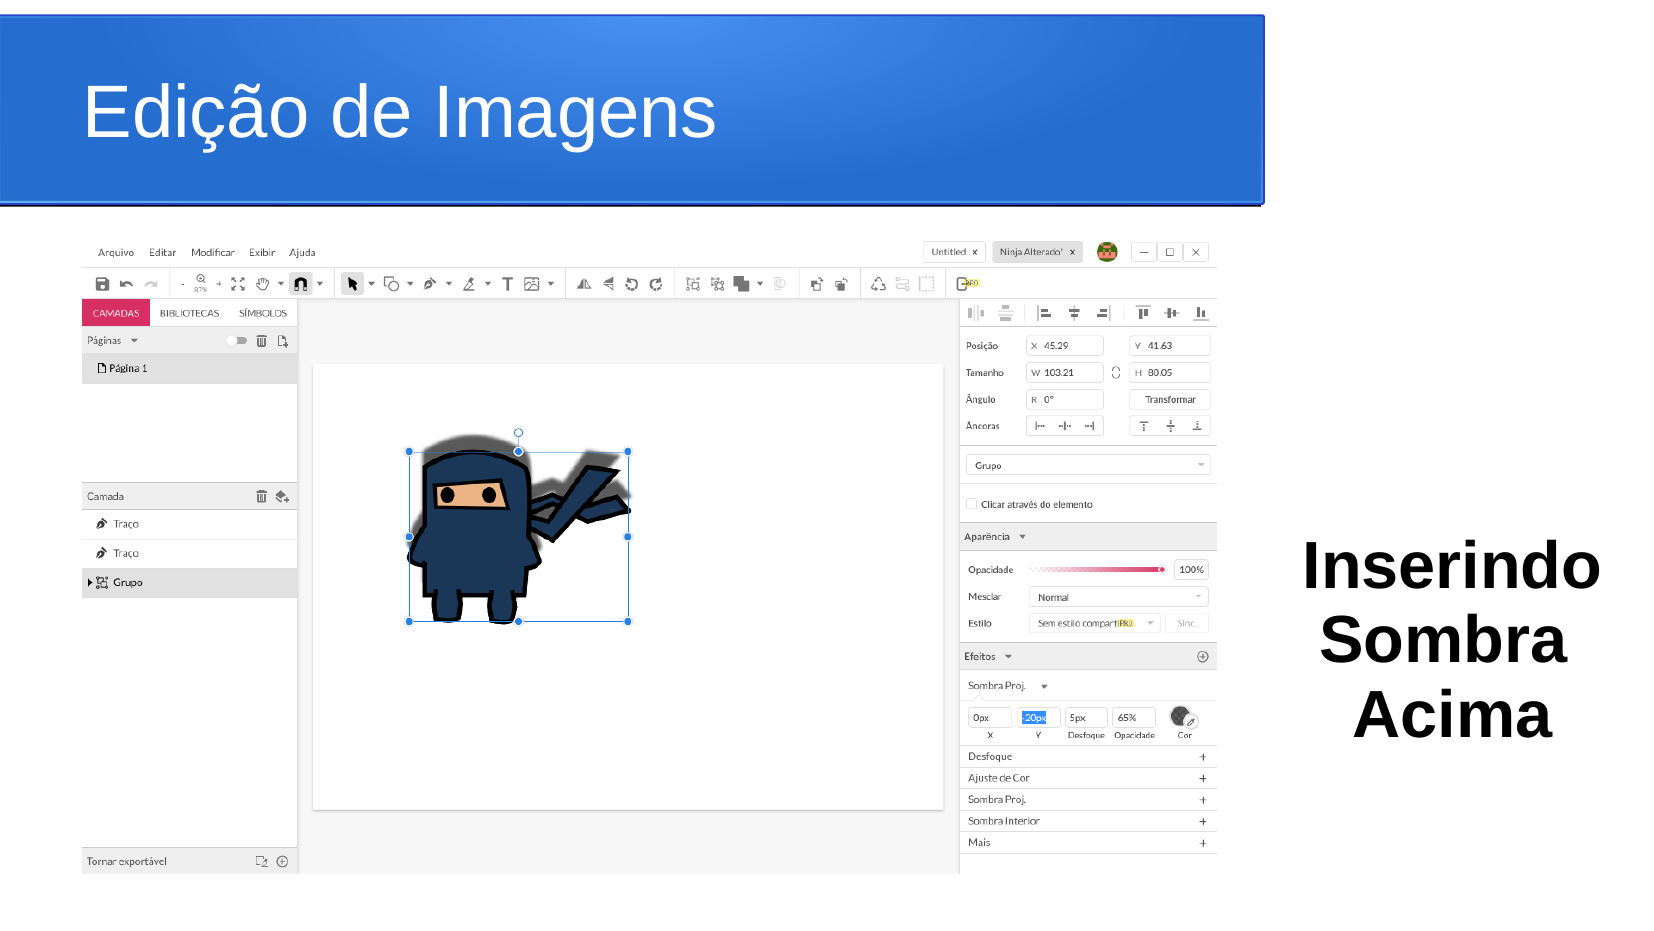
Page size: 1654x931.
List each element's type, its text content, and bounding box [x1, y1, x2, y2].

title Edição de Imagens [82, 35, 1235, 189]
subtitle Inserindo Sombra Acima [1251, 527, 1654, 752]
picture [82, 236, 1217, 875]
